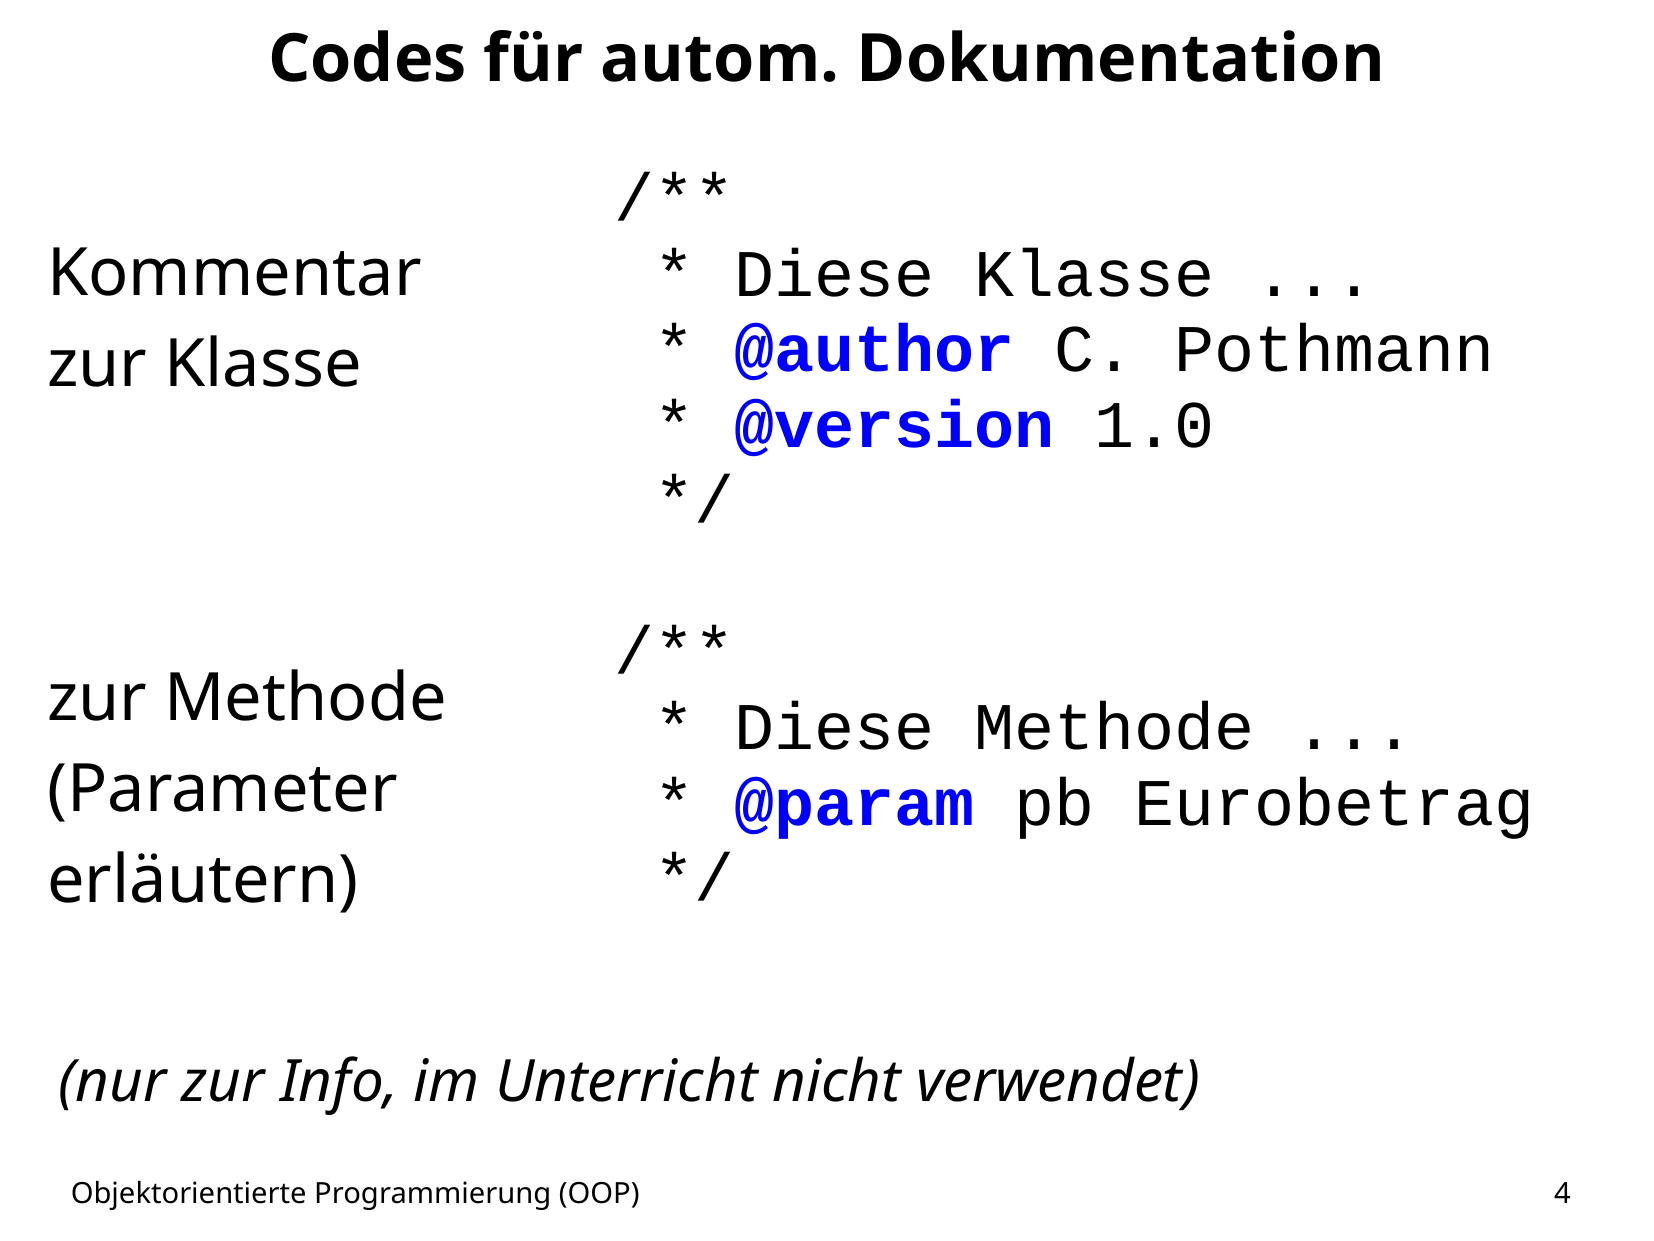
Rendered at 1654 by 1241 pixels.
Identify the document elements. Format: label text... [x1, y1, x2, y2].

list zur Methode (Parameter erläutern) [47, 649, 626, 993]
list /** * Diese Klasse ... * @author C. Pothmann * @version 1.0 */ /** * Diese Methode ... * @param pb Eurobetrag */ [614, 165, 1571, 1039]
list (nur zur Info, im Unterricht nicht verwendet) [59, 1039, 1583, 1158]
list Kommentar zur Klasse [47, 224, 614, 414]
title Codes für autom. Dokumentation [0, 5, 1654, 107]
